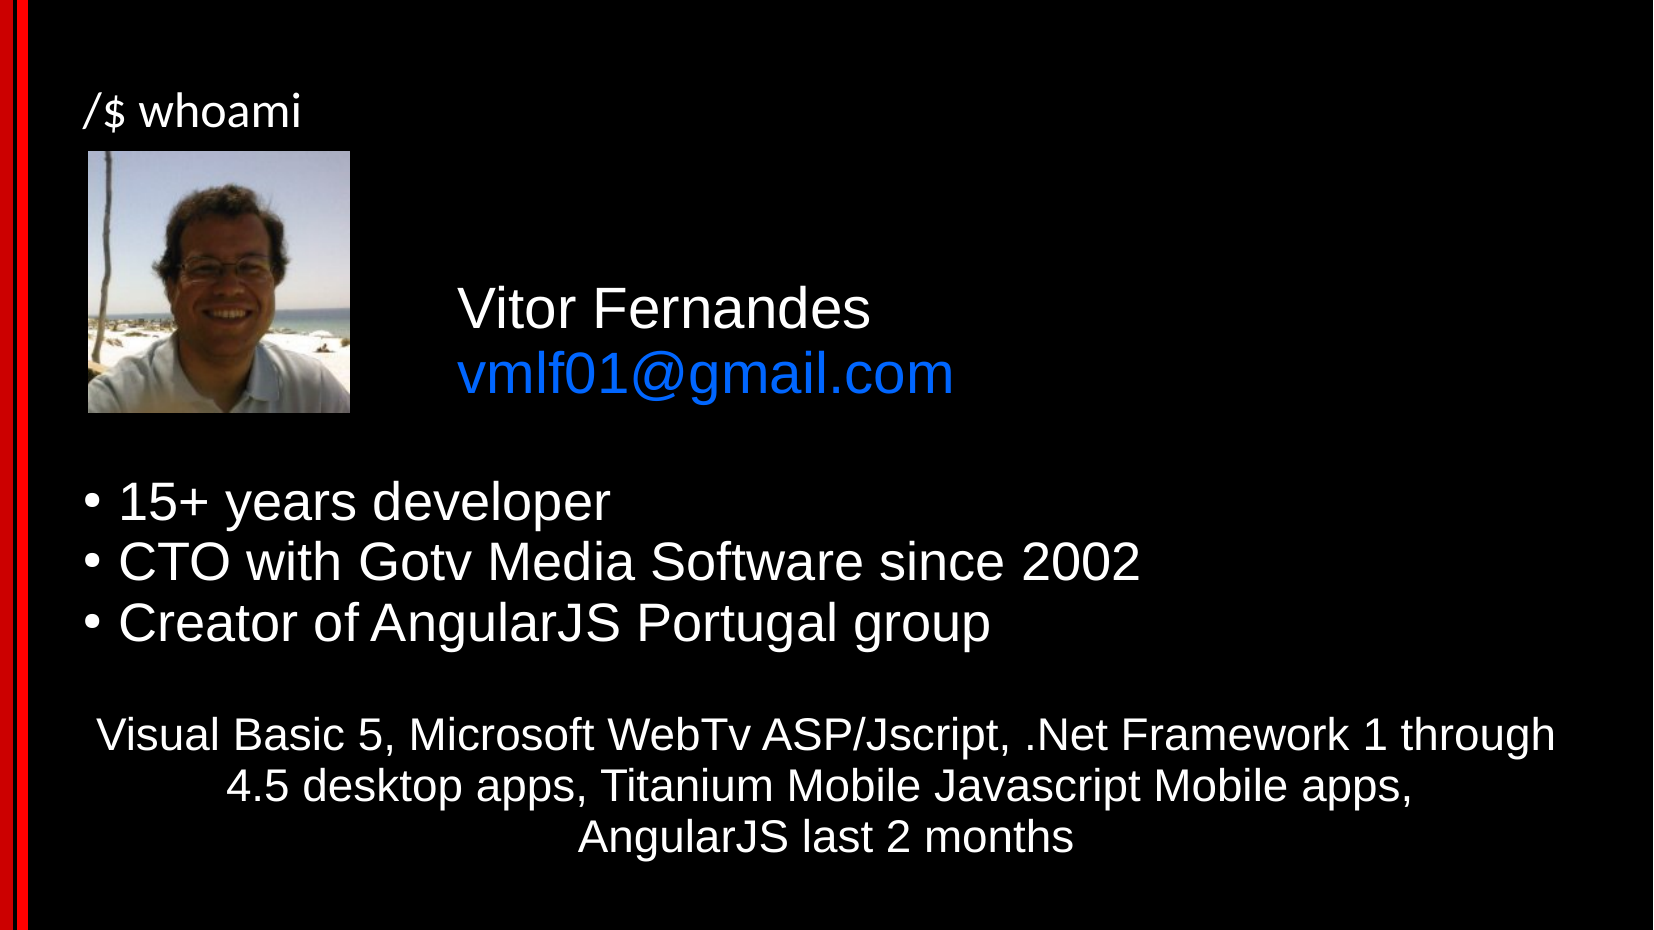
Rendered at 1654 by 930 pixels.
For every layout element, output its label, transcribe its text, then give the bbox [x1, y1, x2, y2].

picture [88, 151, 350, 413]
title /$ whoami [82, 36, 1571, 193]
subtitle Vitor Fernandes vmlf01@gmail.com 15+ years developer CTO with Gotv Media Software since 2002 Creator of AngularJS Portugal group Visual Basic 5, Microsoft WebTv ASP/Jscript, .Net Framework 1 through 4.5 desktop apps, Titanium Mobile Javascript Mobile apps, AngularJS last 2 months [82, 193, 1571, 864]
